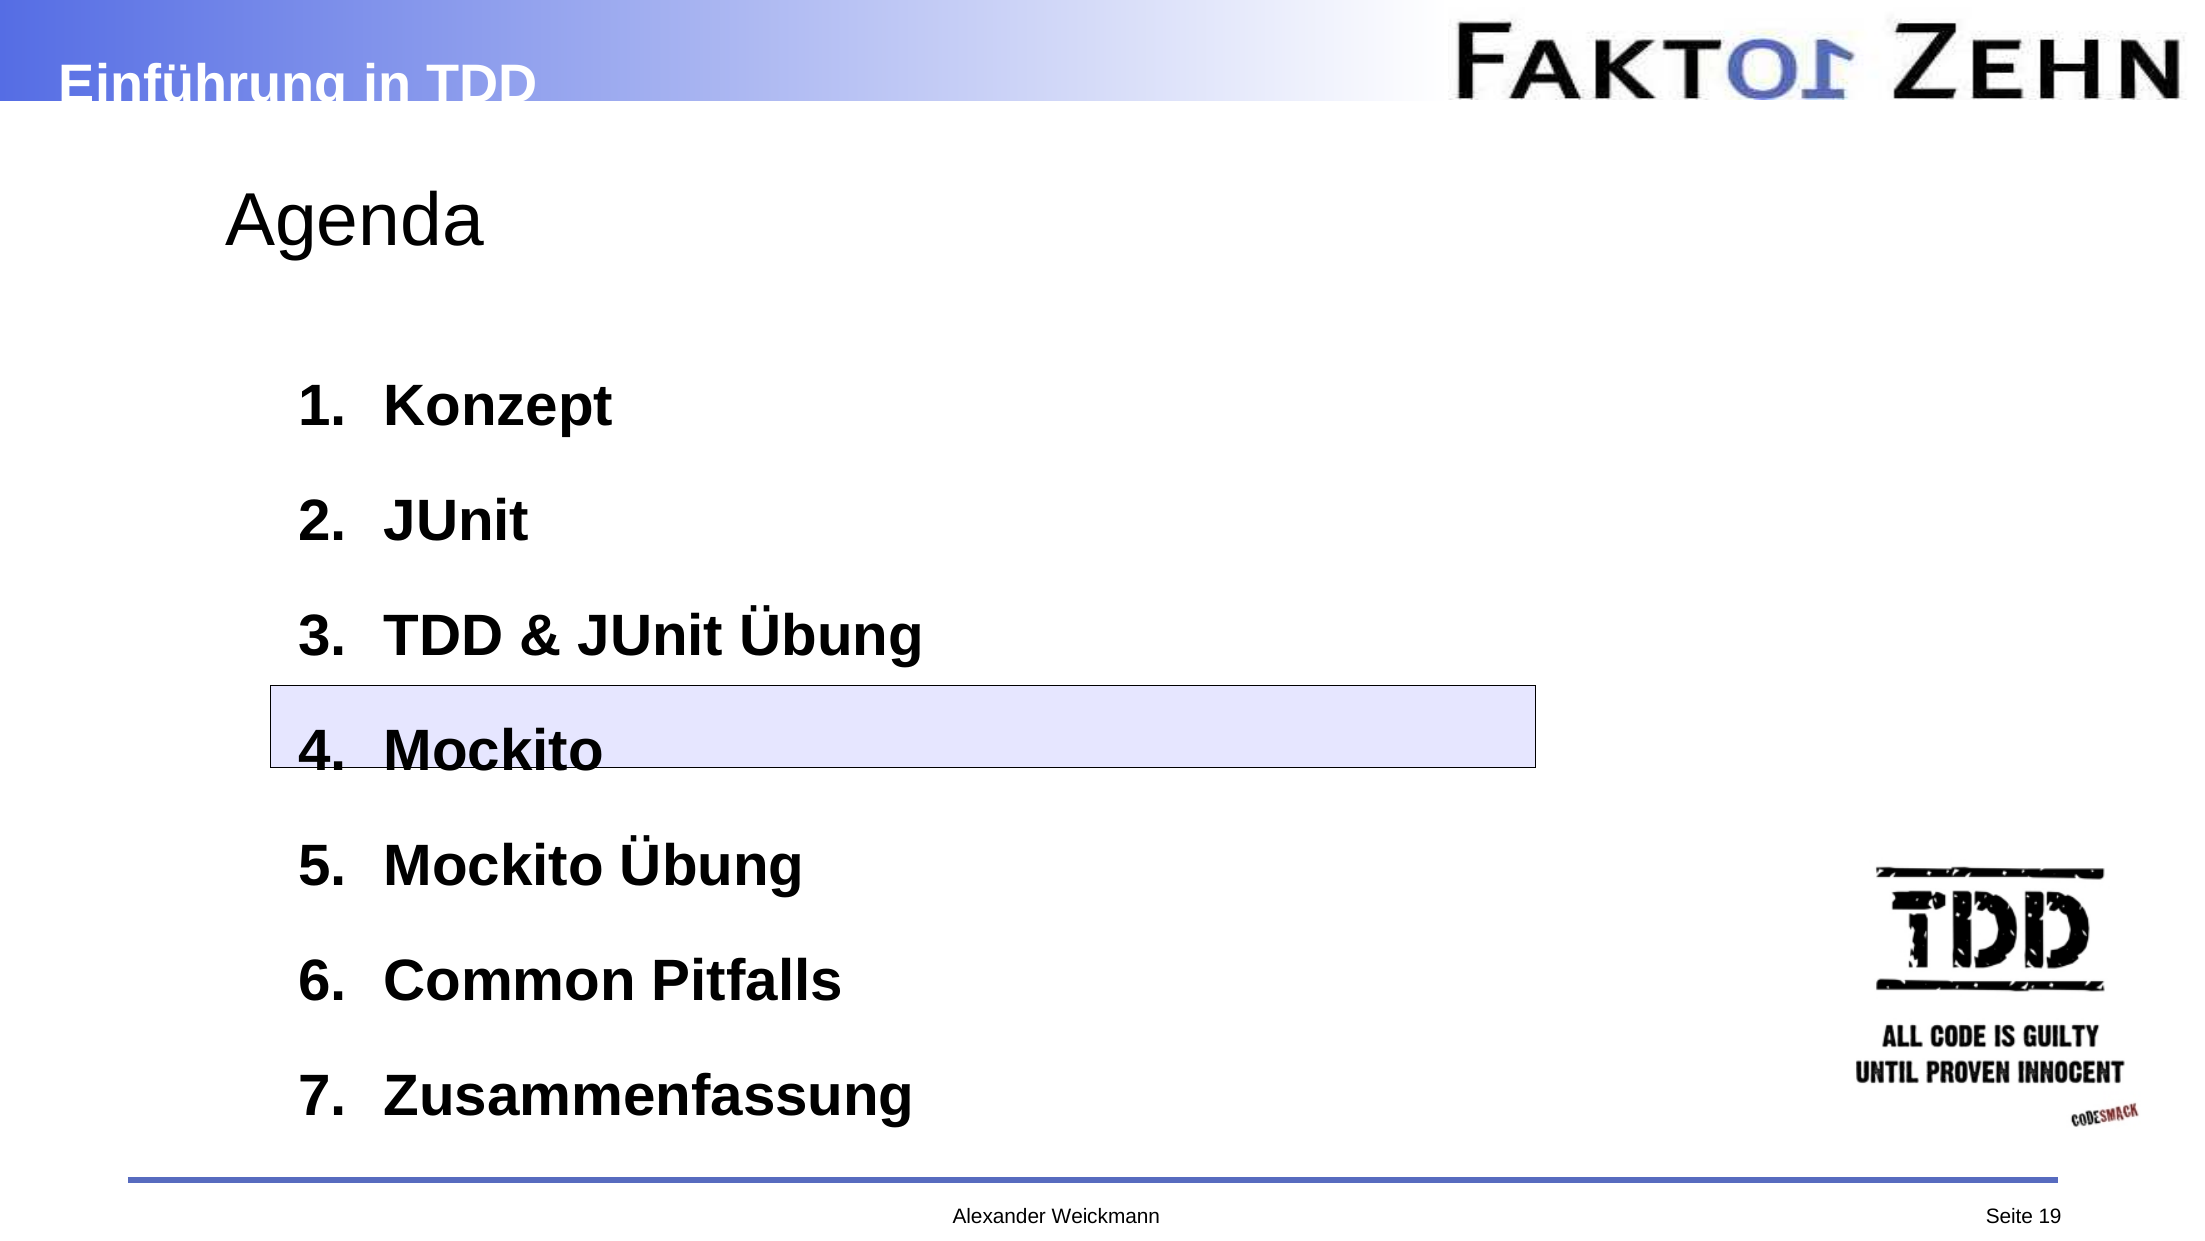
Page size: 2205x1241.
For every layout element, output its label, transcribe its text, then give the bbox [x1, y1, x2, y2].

title Agenda [225, 142, 1981, 296]
text_box [270, 685, 280, 768]
picture [1448, 7, 2191, 100]
picture [1840, 808, 2141, 1176]
list Konzept JUnit TDD & JUnit Übung Mockito Mockito Übung Common Pitfalls Zusammenfassung [280, 339, 2036, 1111]
